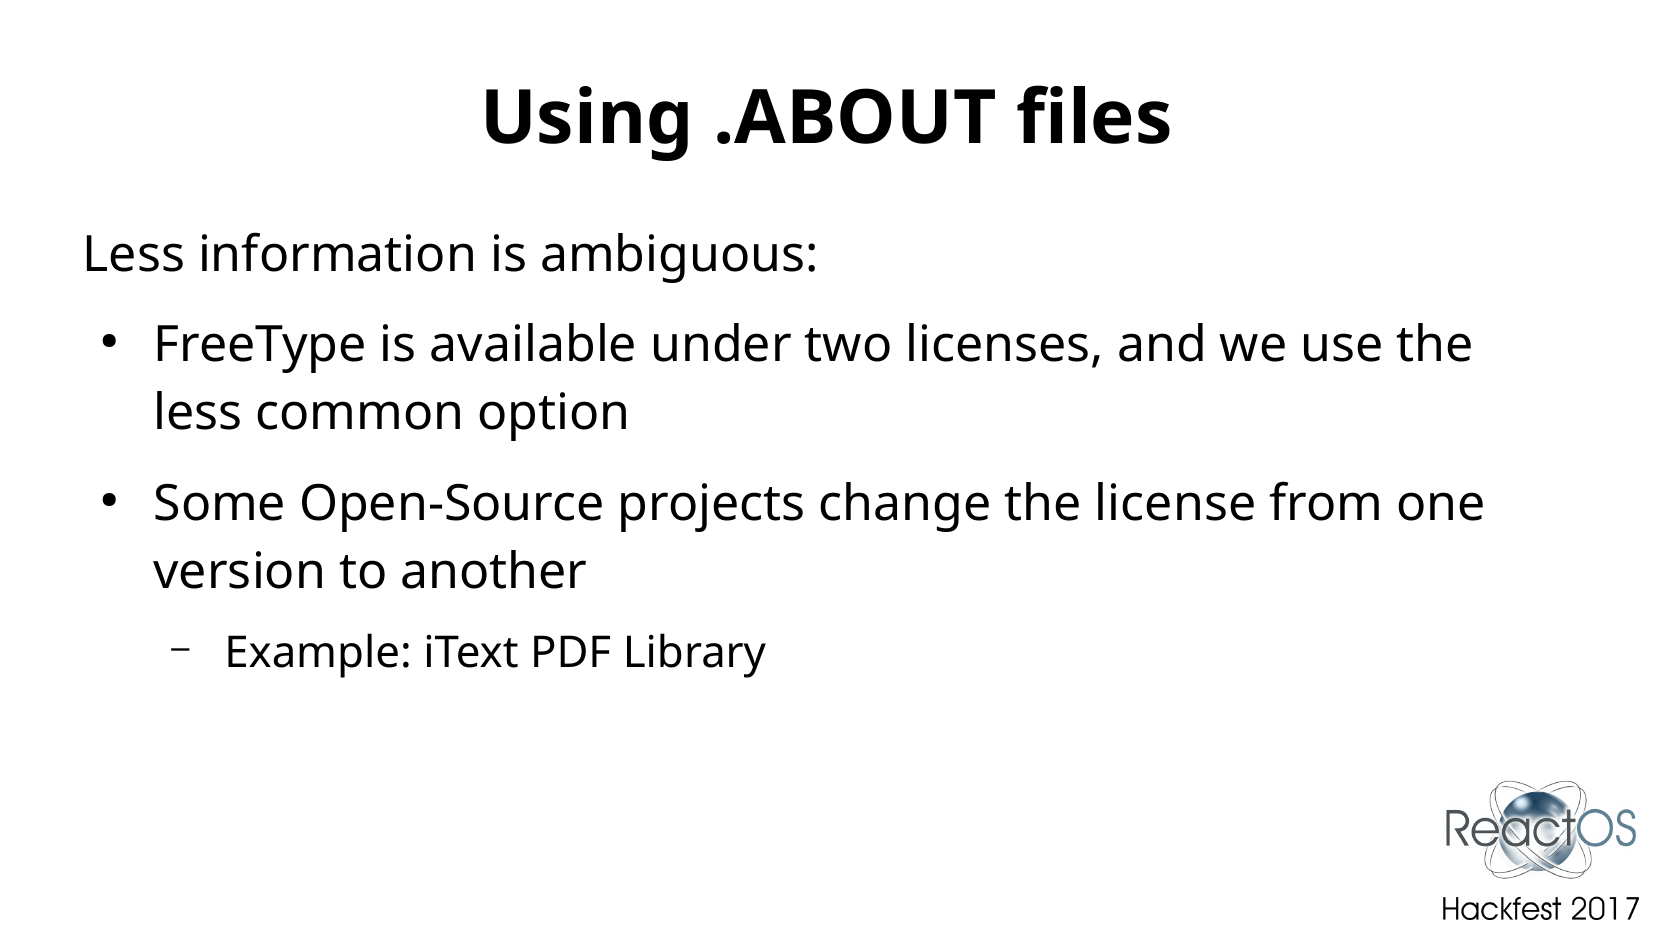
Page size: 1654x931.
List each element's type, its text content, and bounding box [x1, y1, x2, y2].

title Using .ABOUT files [82, 37, 1571, 193]
picture [1440, 779, 1642, 920]
list Less information is ambiguous: FreeType is available under two licenses, and we use the less common option Some Open-Source projects change the license from one version to another Example: iText PDF Library [82, 217, 1571, 758]
